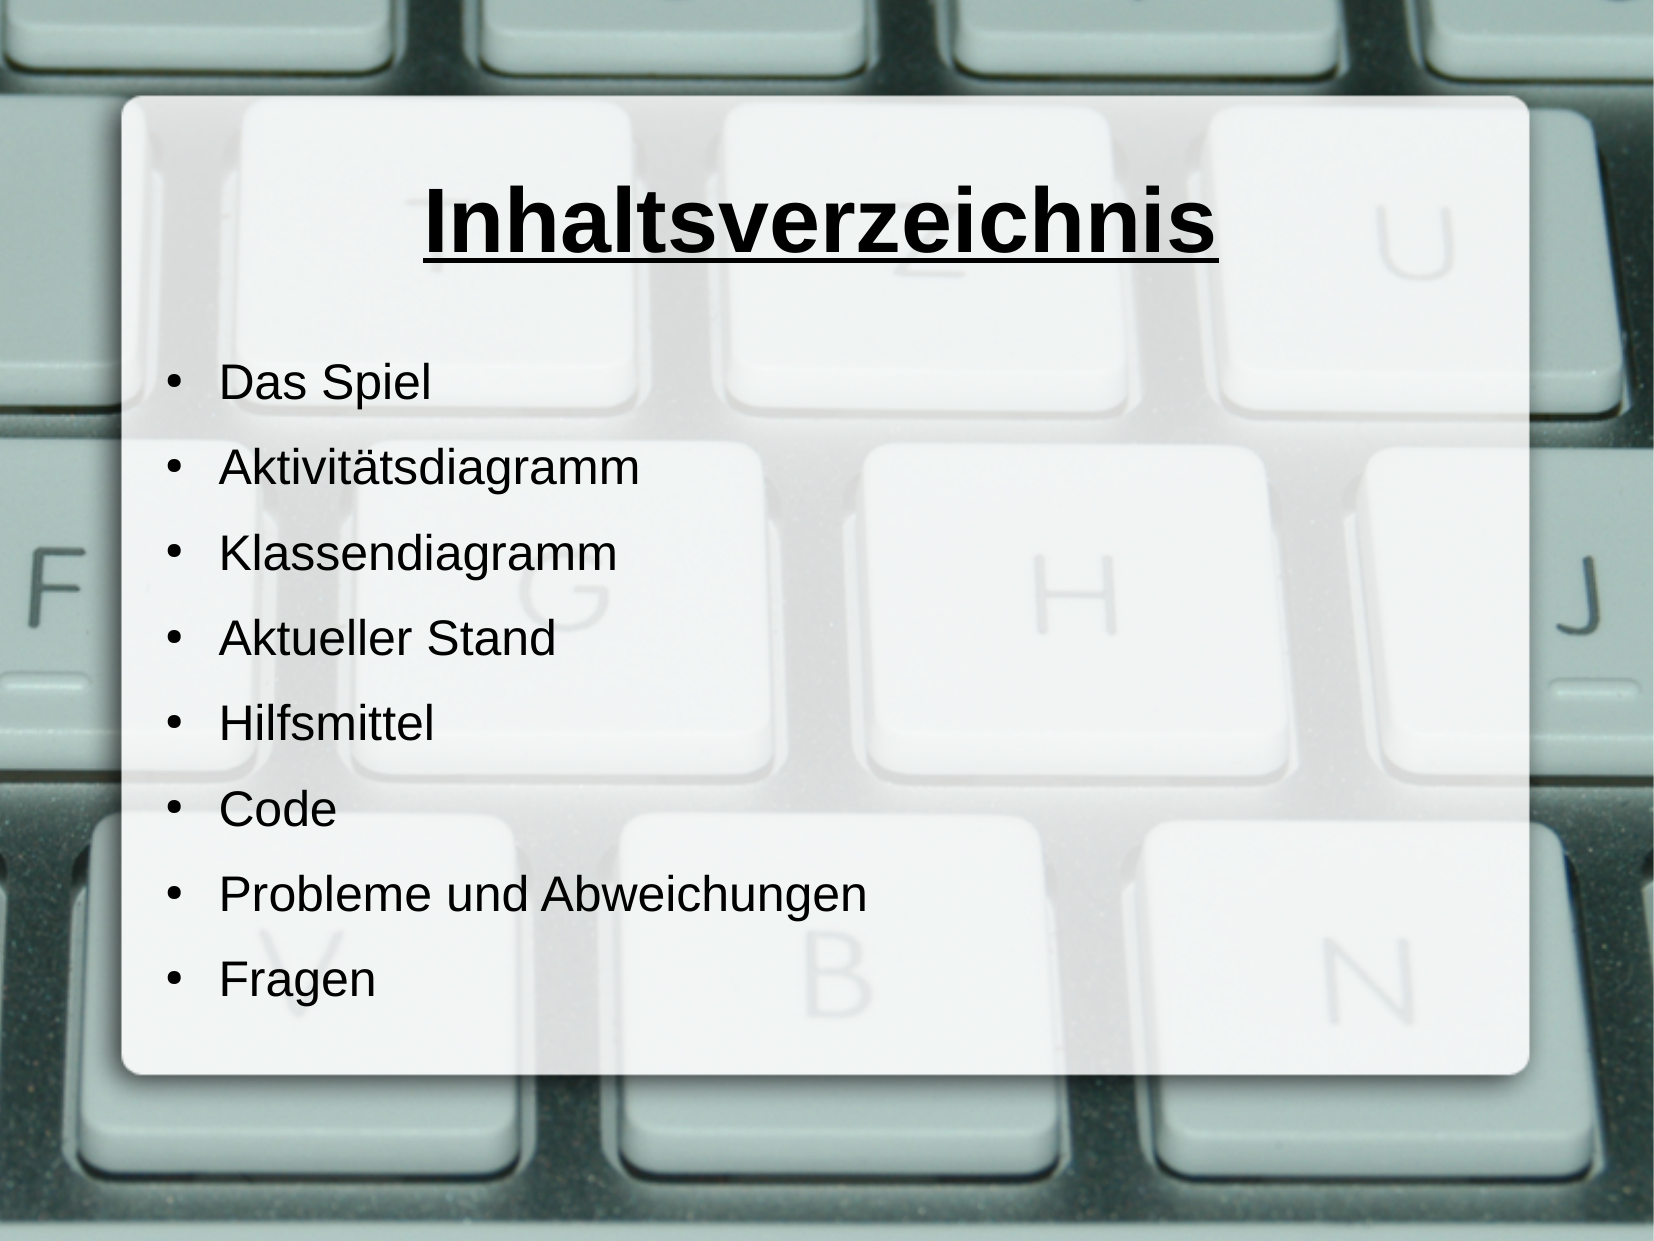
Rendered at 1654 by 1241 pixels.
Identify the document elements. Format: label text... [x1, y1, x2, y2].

list Das Spiel Aktivitätsdiagramm Klassendiagramm Aktueller Stand Hilfsmittel Code Probleme und Abweichungen Fragen [147, 354, 1506, 1063]
title Inhaltsverzeichnis [135, 117, 1506, 325]
picture [0, 0, 1654, 1241]
